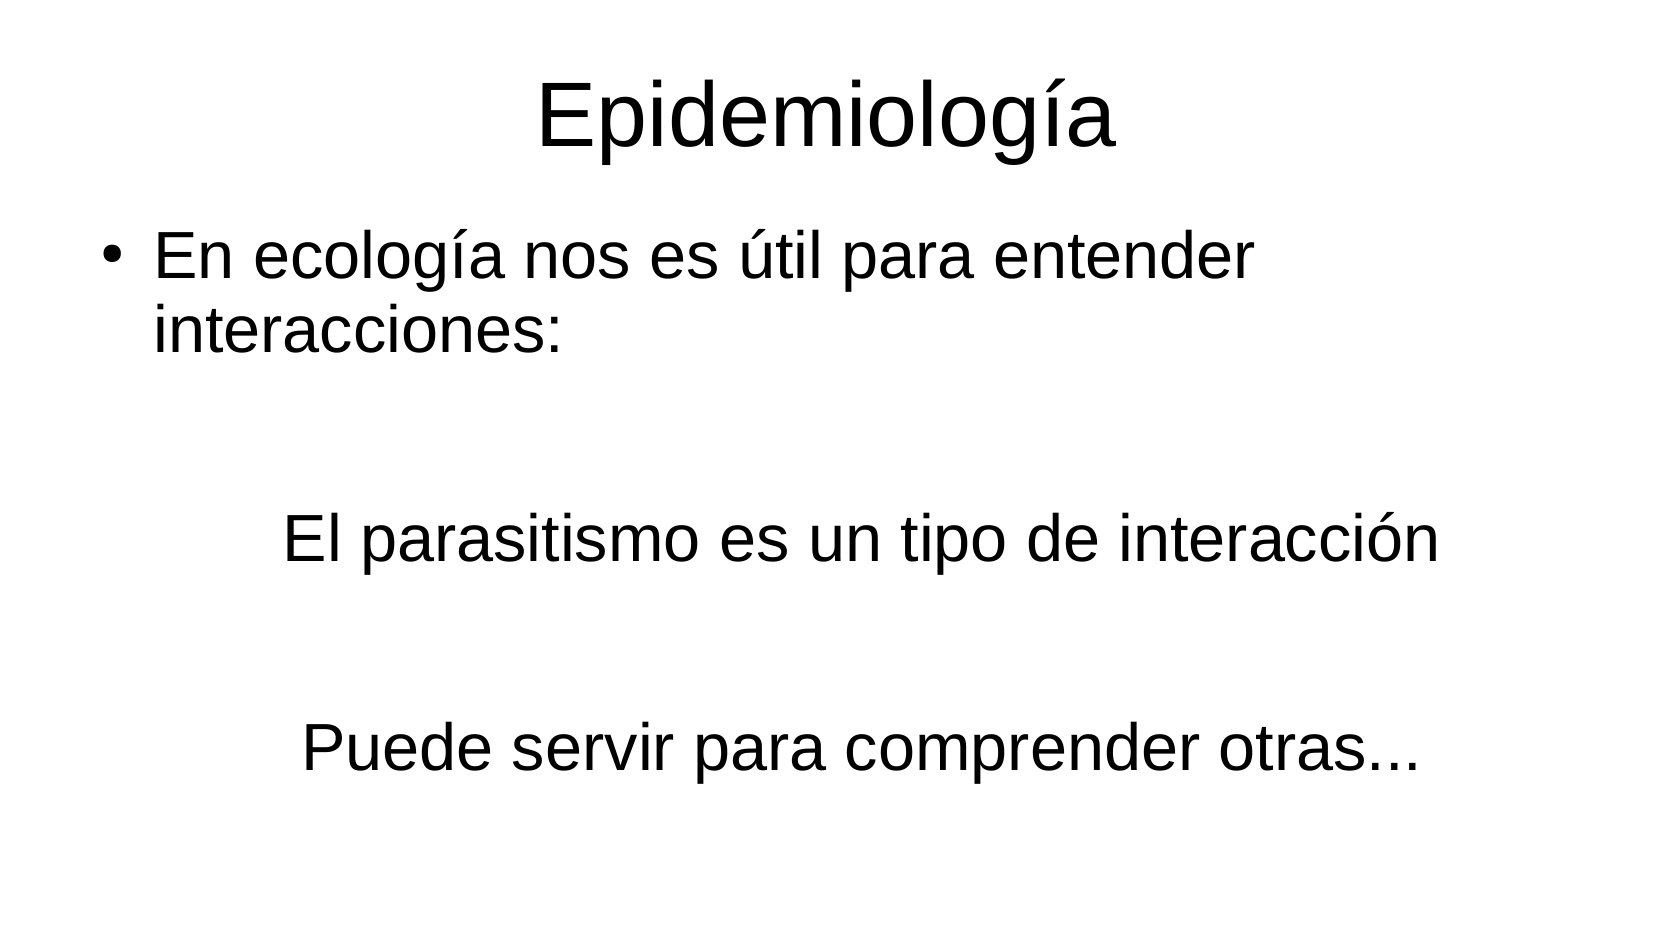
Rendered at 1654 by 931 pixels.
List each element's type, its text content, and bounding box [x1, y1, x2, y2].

title Epidemiología [82, 37, 1571, 193]
list En ecología nos es útil para entender interacciones: El parasitismo es un tipo de interacción Puede servir para comprender otras... [82, 217, 1571, 827]
